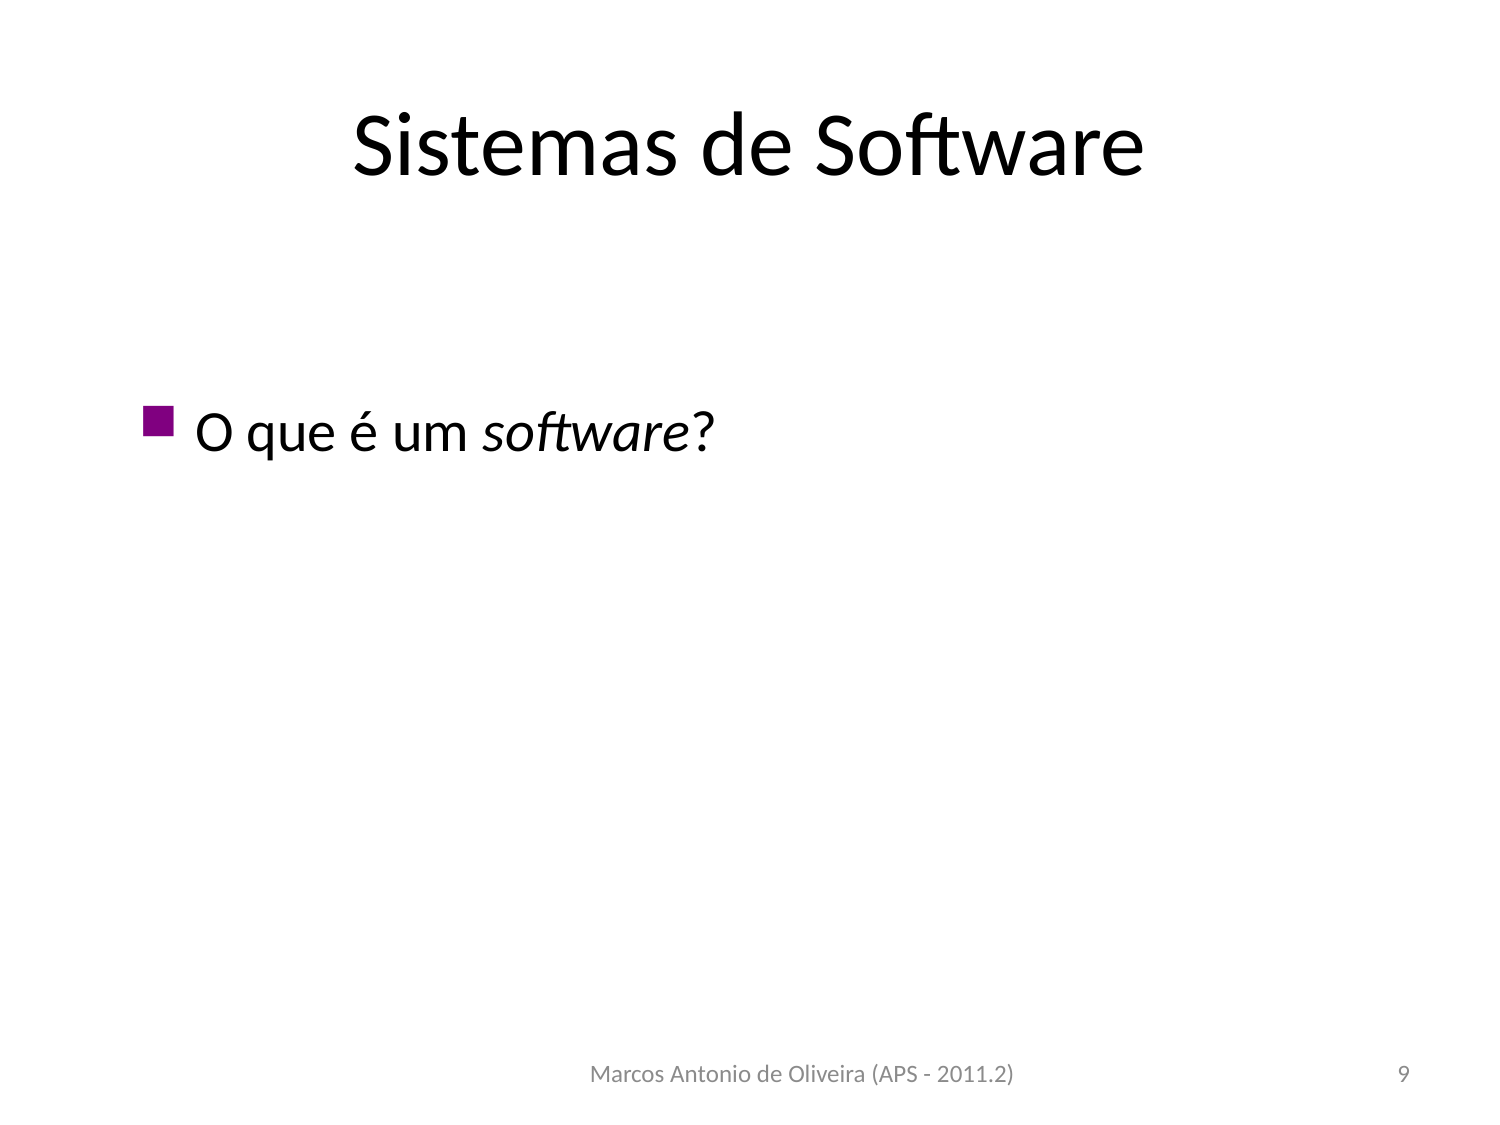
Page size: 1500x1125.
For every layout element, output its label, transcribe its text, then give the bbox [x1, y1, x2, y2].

footer Marcos Antonio de Oliveira (APS - 2011.2) [512, 1042, 1074, 1103]
text_box O que é um software? [123, 385, 768, 528]
title Sistemas de Software [75, 45, 1425, 233]
slide_number <número> [1074, 1042, 1425, 1103]
